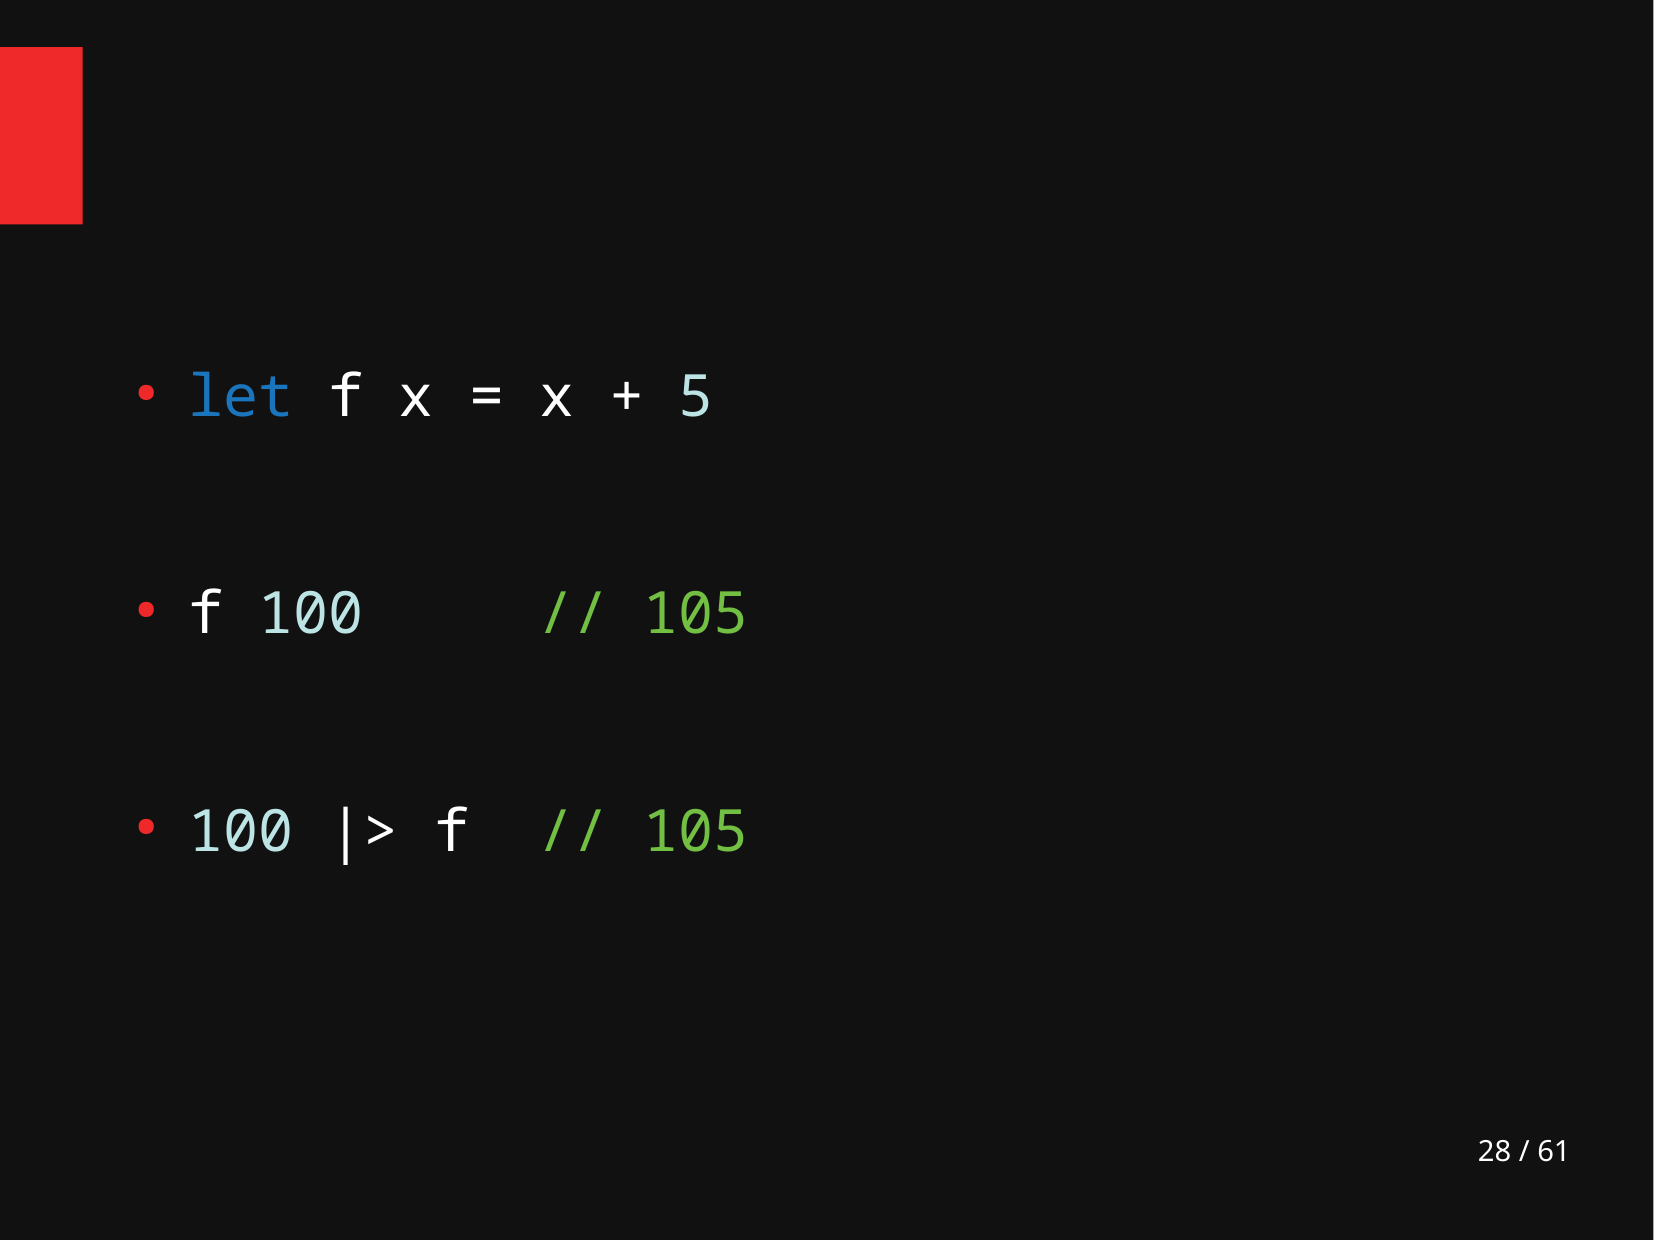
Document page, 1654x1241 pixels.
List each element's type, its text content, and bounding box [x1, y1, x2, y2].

list let f x = x + 5 f 100 // 105 100 |> f // 105 [118, 354, 1536, 1074]
